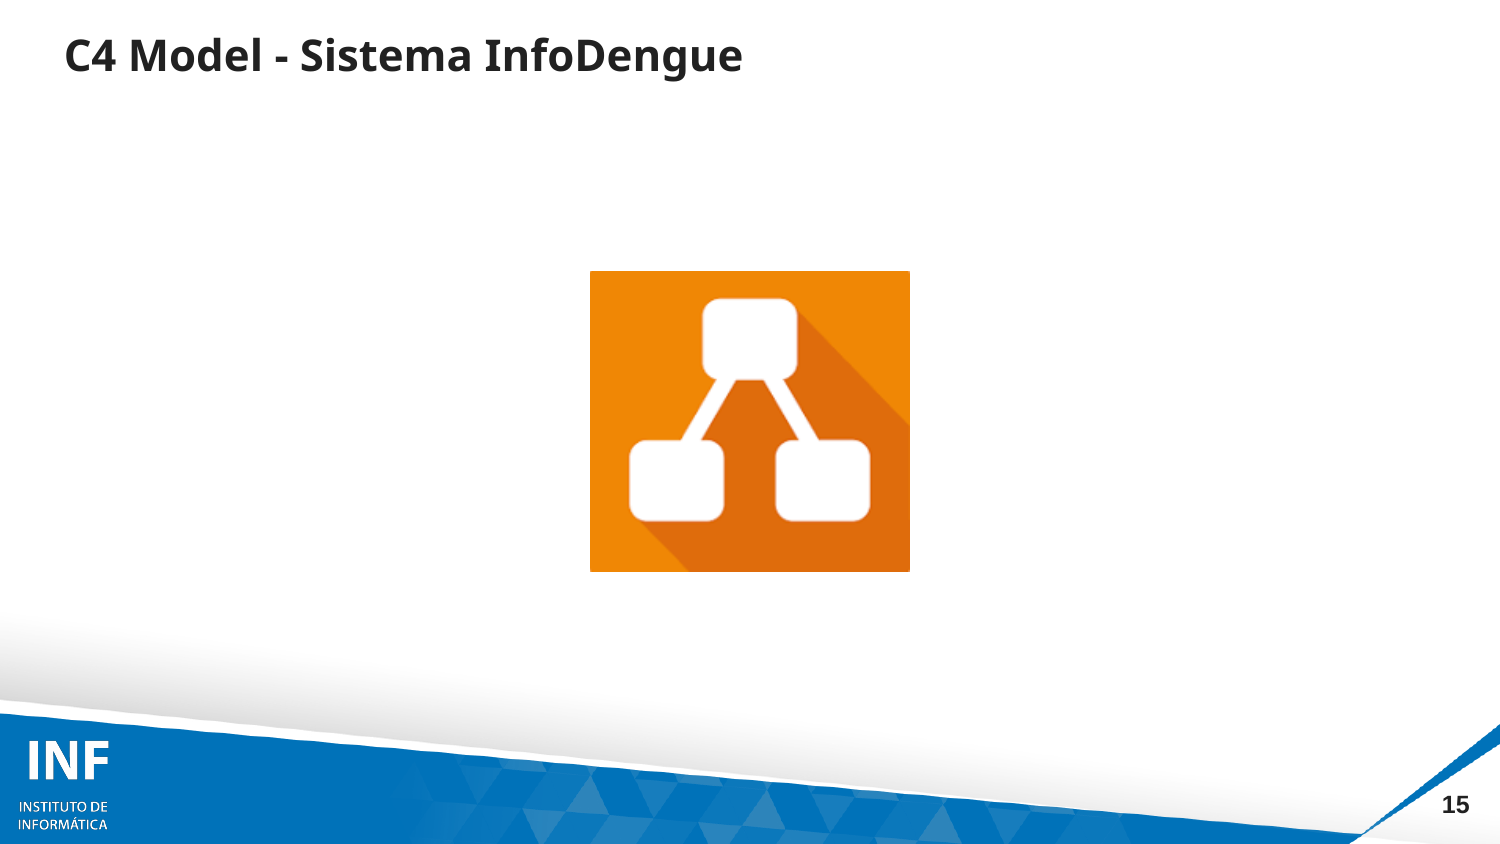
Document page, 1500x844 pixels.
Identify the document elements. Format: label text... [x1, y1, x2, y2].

picture [0, 0, 1500, 844]
slide_number <number> [1394, 771, 1485, 837]
title C4 Model - Sistema InfoDengue [48, 12, 1439, 89]
